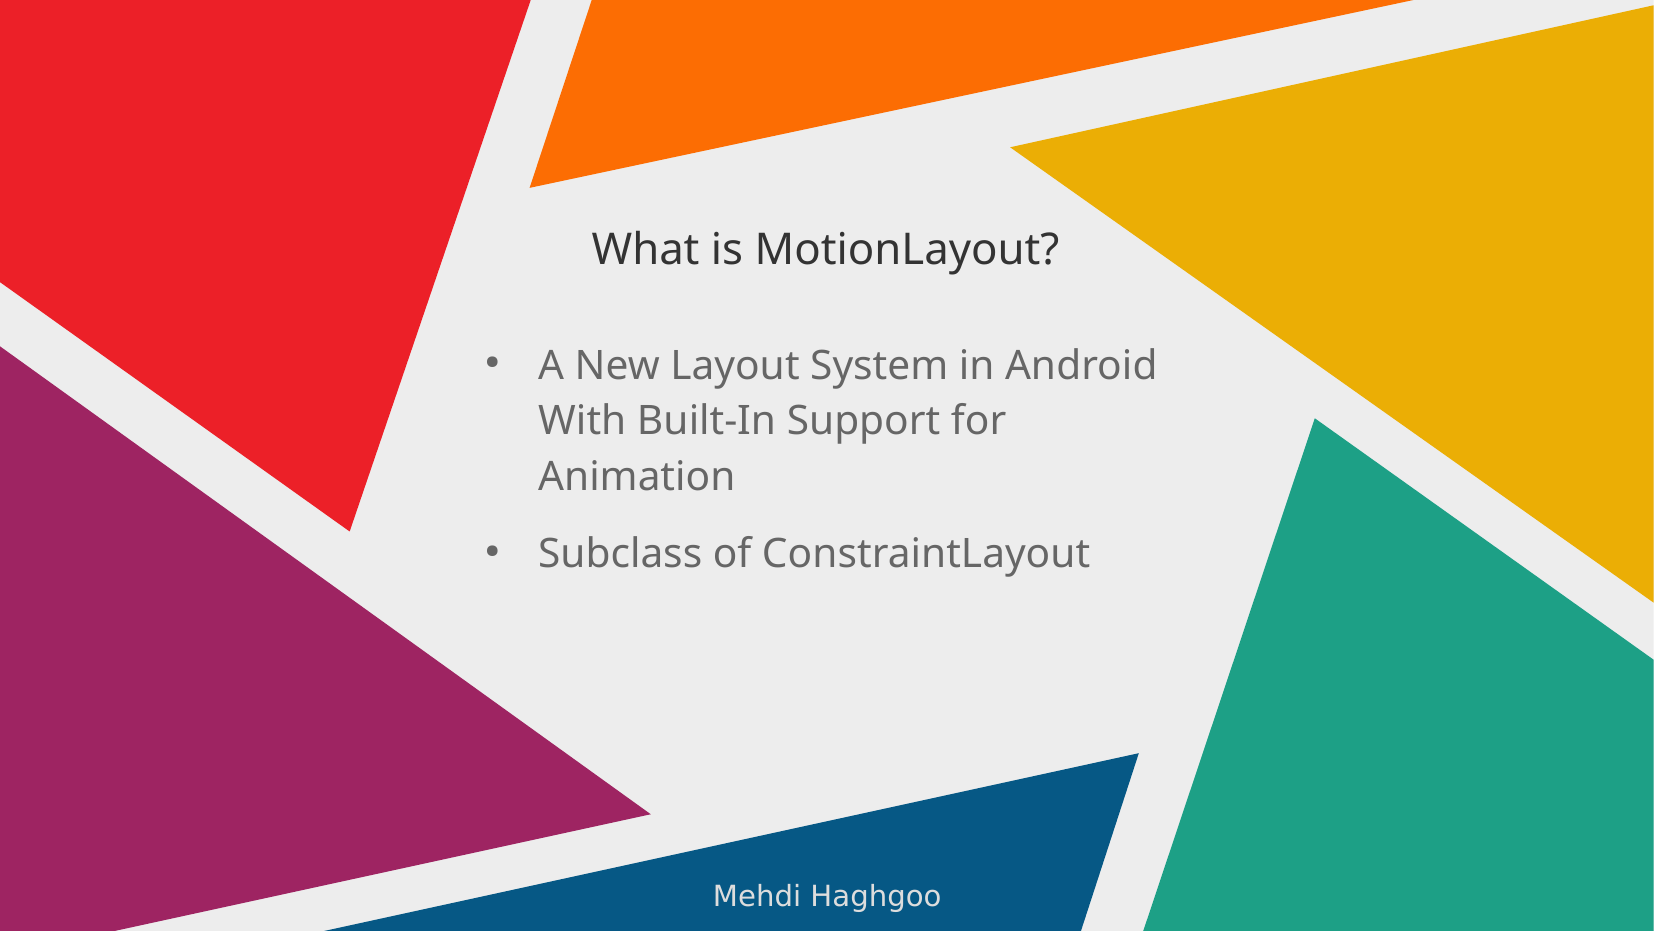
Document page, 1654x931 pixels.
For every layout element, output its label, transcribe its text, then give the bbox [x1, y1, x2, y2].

list A New Layout System in Android With Built-In Support for Animation Subclass of ConstraintLayout [467, 335, 1191, 754]
title What is MotionLayout? [467, 170, 1185, 326]
